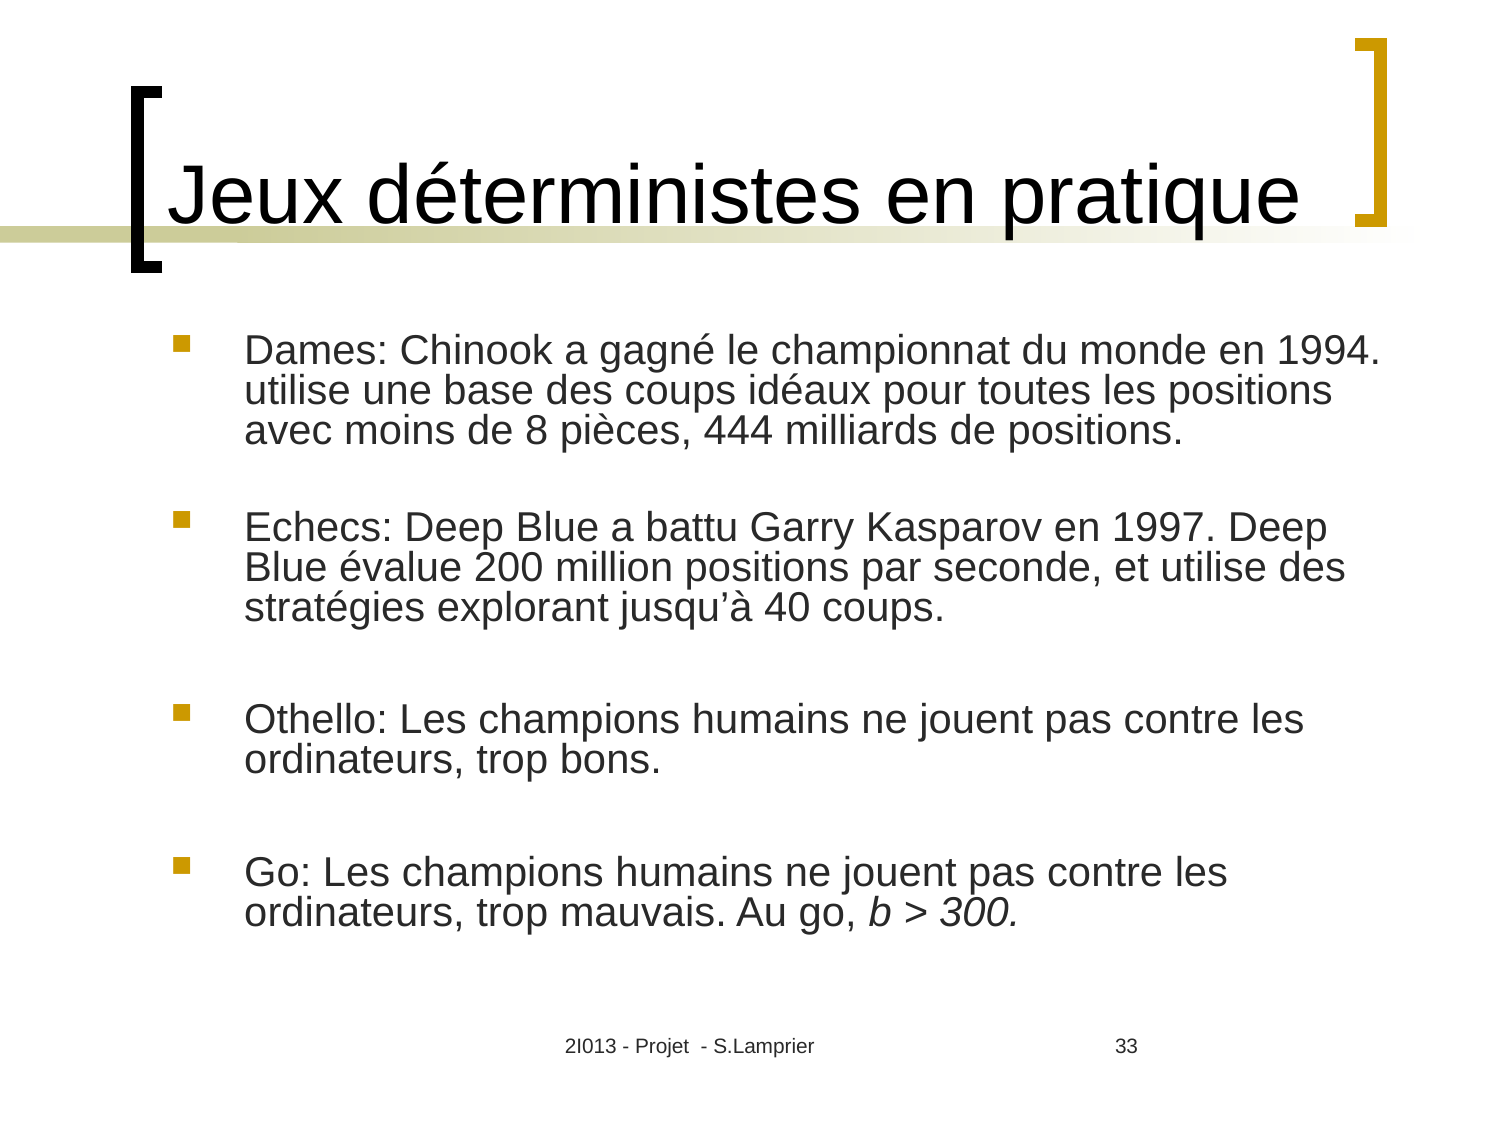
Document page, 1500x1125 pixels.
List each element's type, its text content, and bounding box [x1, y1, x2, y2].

list Dames: Chinook a gagné le championnat du monde en 1994. utilise une base des coups idéaux pour toutes les positions avec moins de 8 pièces, 444 milliards de positions. Echecs: Deep Blue a battu Garry Kasparov en 1997. Deep Blue évalue 200 million positions par seconde, et utilise des stratégies explorant jusqu’à 40 coups. Othello: Les champions humains ne jouent pas contre les ordinateurs, trop bons. Go: Les champions humains ne jouent pas contre les ordinateurs, trop mauvais. Au go, b > 300. [155, 324, 1413, 1000]
slide_number <numéro> [1100, 1025, 1413, 1100]
title Jeux déterministes en pratique [152, 15, 1328, 248]
footer 2I013 - Projet - S.Lamprier [549, 1025, 1025, 1100]
